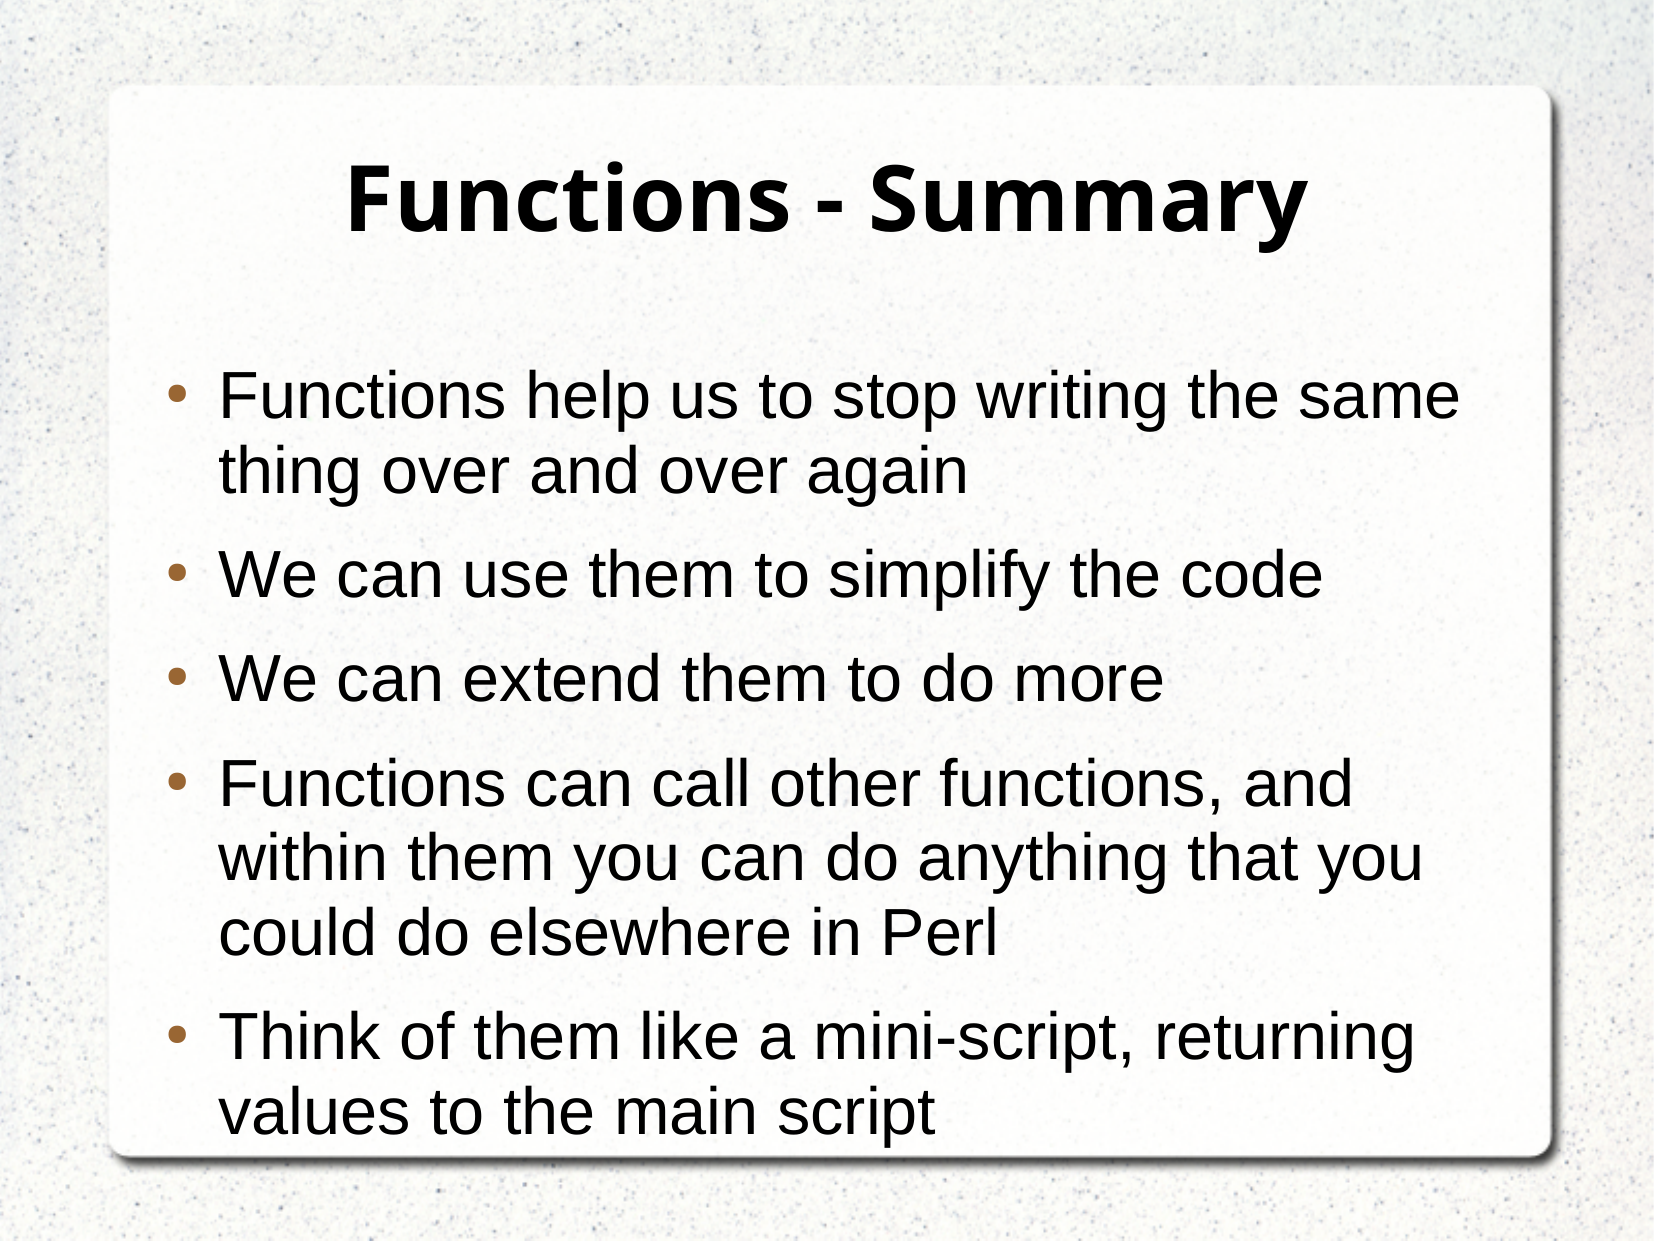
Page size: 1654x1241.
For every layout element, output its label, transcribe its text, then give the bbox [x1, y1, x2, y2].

picture [0, 0, 1654, 1241]
title Functions - Summary [118, 96, 1536, 296]
list Functions help us to stop writing the same thing over and over again We can use them to simplify the code We can extend them to do more Functions can call other functions, and within them you can do anything that you could do elsewhere in Perl Think of them like a mini-script, returning values to the main script [147, 358, 1506, 1147]
